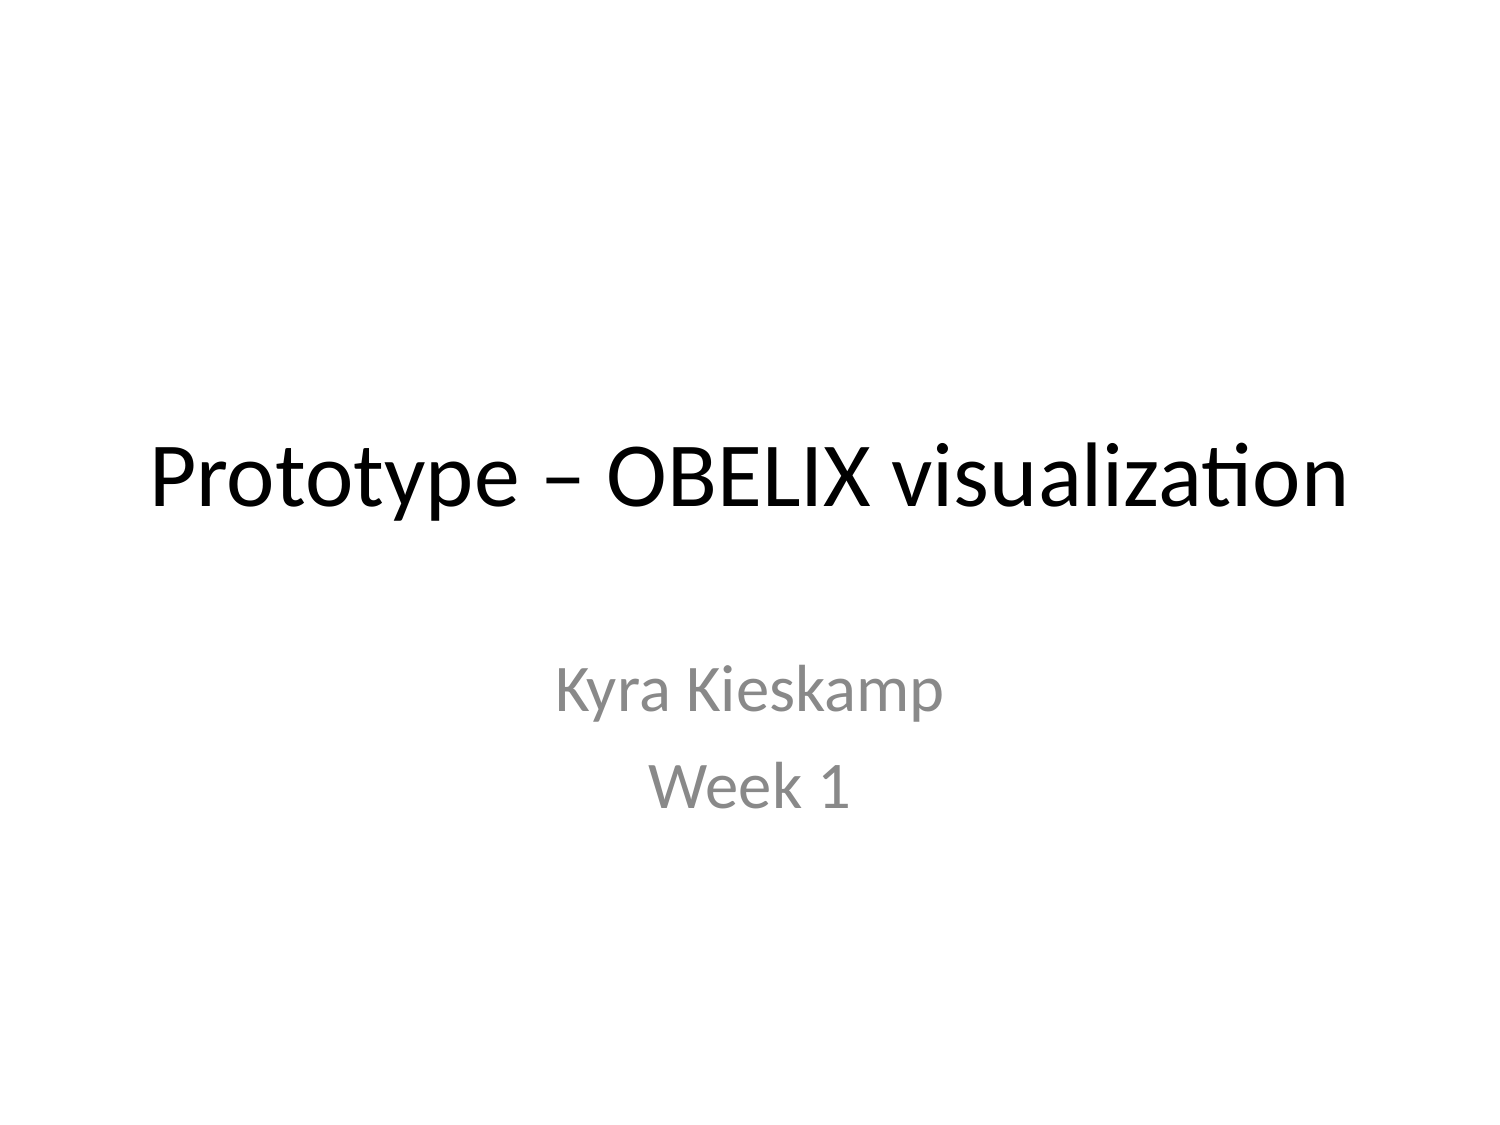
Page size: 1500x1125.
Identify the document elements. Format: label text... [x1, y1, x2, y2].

title Prototype – OBELIX visualization [112, 349, 1388, 591]
subtitle Kyra Kieskamp Week 1 [225, 637, 1276, 925]
